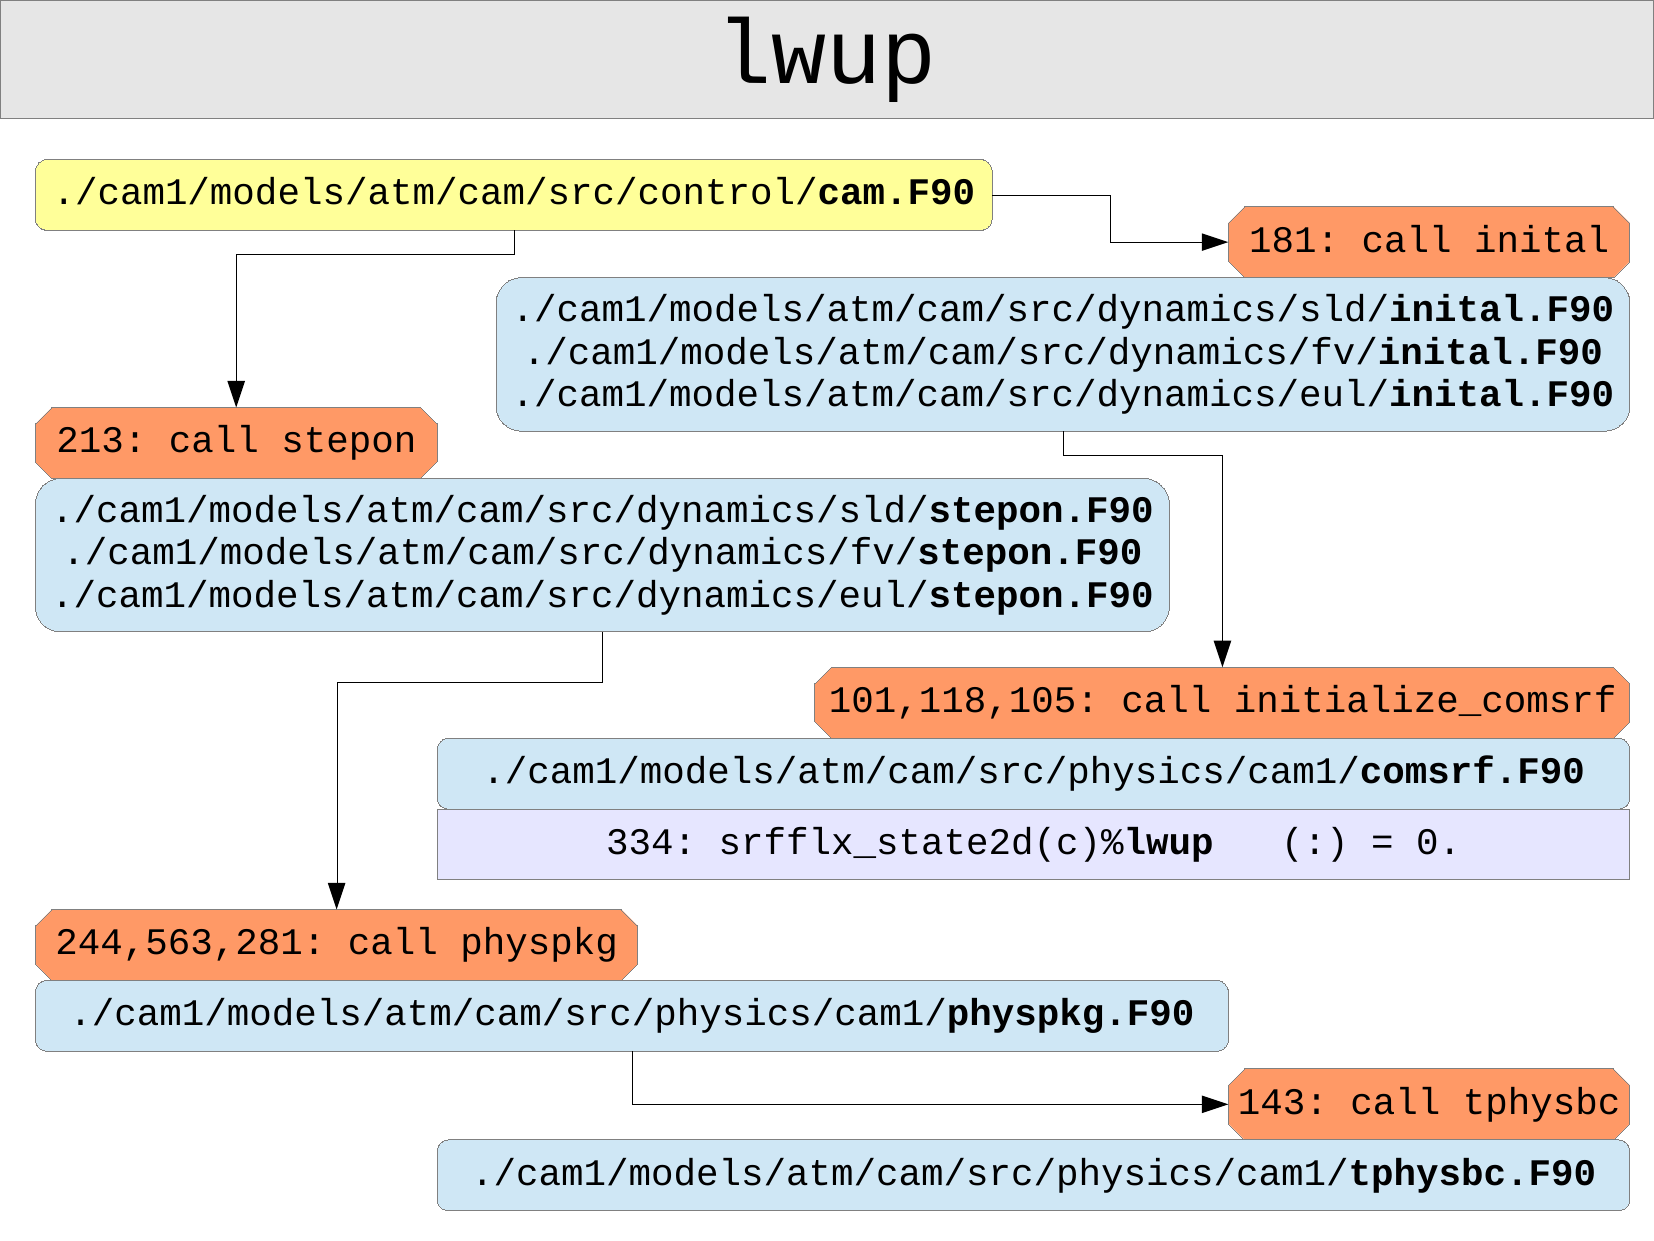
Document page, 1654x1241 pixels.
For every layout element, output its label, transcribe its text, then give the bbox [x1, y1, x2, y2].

text_box 213: call stepon [35, 407, 438, 479]
text_box ./cam1/models/atm/cam/src/dynamics/sld/stepon.F90 ./cam1/models/atm/cam/src/dynamics/fv/stepon.F90 ./cam1/models/atm/cam/src/dynamics/eul/stepon.F90 [35, 478, 1170, 632]
text_box ./cam1/models/atm/cam/src/dynamics/sld/inital.F90 ./cam1/models/atm/cam/src/dynamics/fv/inital.F90 ./cam1/models/atm/cam/src/dynamics/eul/inital.F90 [496, 277, 1630, 432]
text_box 244,563,281: call physpkg [35, 909, 638, 981]
text_box ./cam1/models/atm/cam/src/physics/cam1/comsrf.F90 [437, 738, 1630, 809]
text_box 101,118,105: call initialize_comsrf [814, 667, 1630, 738]
text_box 334: srfflx_state2d(c)%lwup (:) = 0. [437, 809, 1630, 880]
text_box ./cam1/models/atm/cam/src/control/cam.F90 [35, 159, 993, 231]
text_box ./cam1/models/atm/cam/src/physics/cam1/physpkg.F90 [35, 980, 1229, 1052]
text_box lwup [0, 0, 1654, 119]
text_box 143: call tphysbc [1228, 1068, 1630, 1140]
text_box 181: call inital [1228, 206, 1630, 278]
text_box ./cam1/models/atm/cam/src/physics/cam1/tphysbc.F90 [437, 1139, 1630, 1211]
